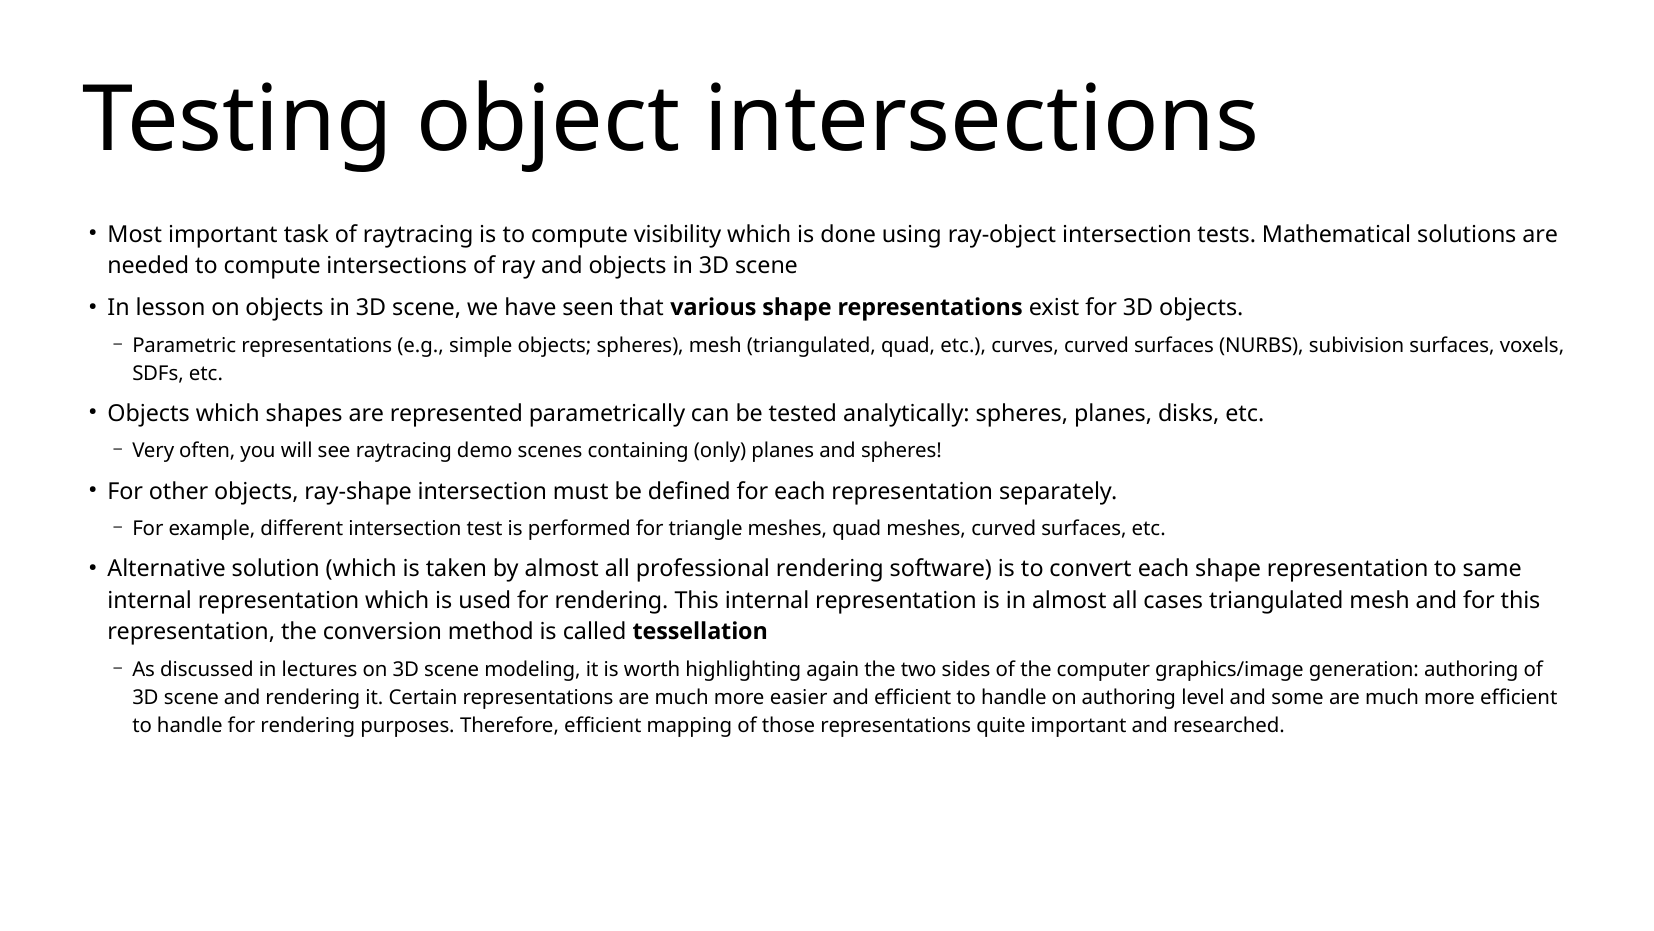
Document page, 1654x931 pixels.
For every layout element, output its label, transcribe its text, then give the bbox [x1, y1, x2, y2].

list Most important task of raytracing is to compute visibility which is done using ray-object intersection tests. Mathematical solutions are needed to compute intersections of ray and objects in 3D scene In lesson on objects in 3D scene, we have seen that various shape representations exist for 3D objects. Parametric representations (e.g., simple objects; spheres), mesh (triangulated, quad, etc.), curves, curved surfaces (NURBS), subivision surfaces, voxels, SDFs, etc. Objects which shapes are represented parametrically can be tested analytically: spheres, planes, disks, etc. Very often, you will see raytracing demo scenes containing (only) planes and spheres! For other objects, ray-shape intersection must be defined for each representation separately. For example, different intersection test is performed for triangle meshes, quad meshes, curved surfaces, etc. Alternative solution (which is taken by almost all professional rendering software) is to convert each shape representation to same internal representation which is used for rendering. This internal representation is in almost all cases triangulated mesh and for this representation, the conversion method is called tessellation As discussed in lectures on 3D scene modeling, it is worth highlighting again the two sides of the computer graphics/image generation: authoring of 3D scene and rendering it. Certain representations are much more easier and efficient to handle on authoring level and some are much more efficient to handle for rendering purposes. Therefore, efficient mapping of those representations quite important and researched. [82, 217, 1571, 758]
title Testing object intersections [82, 37, 1571, 193]
